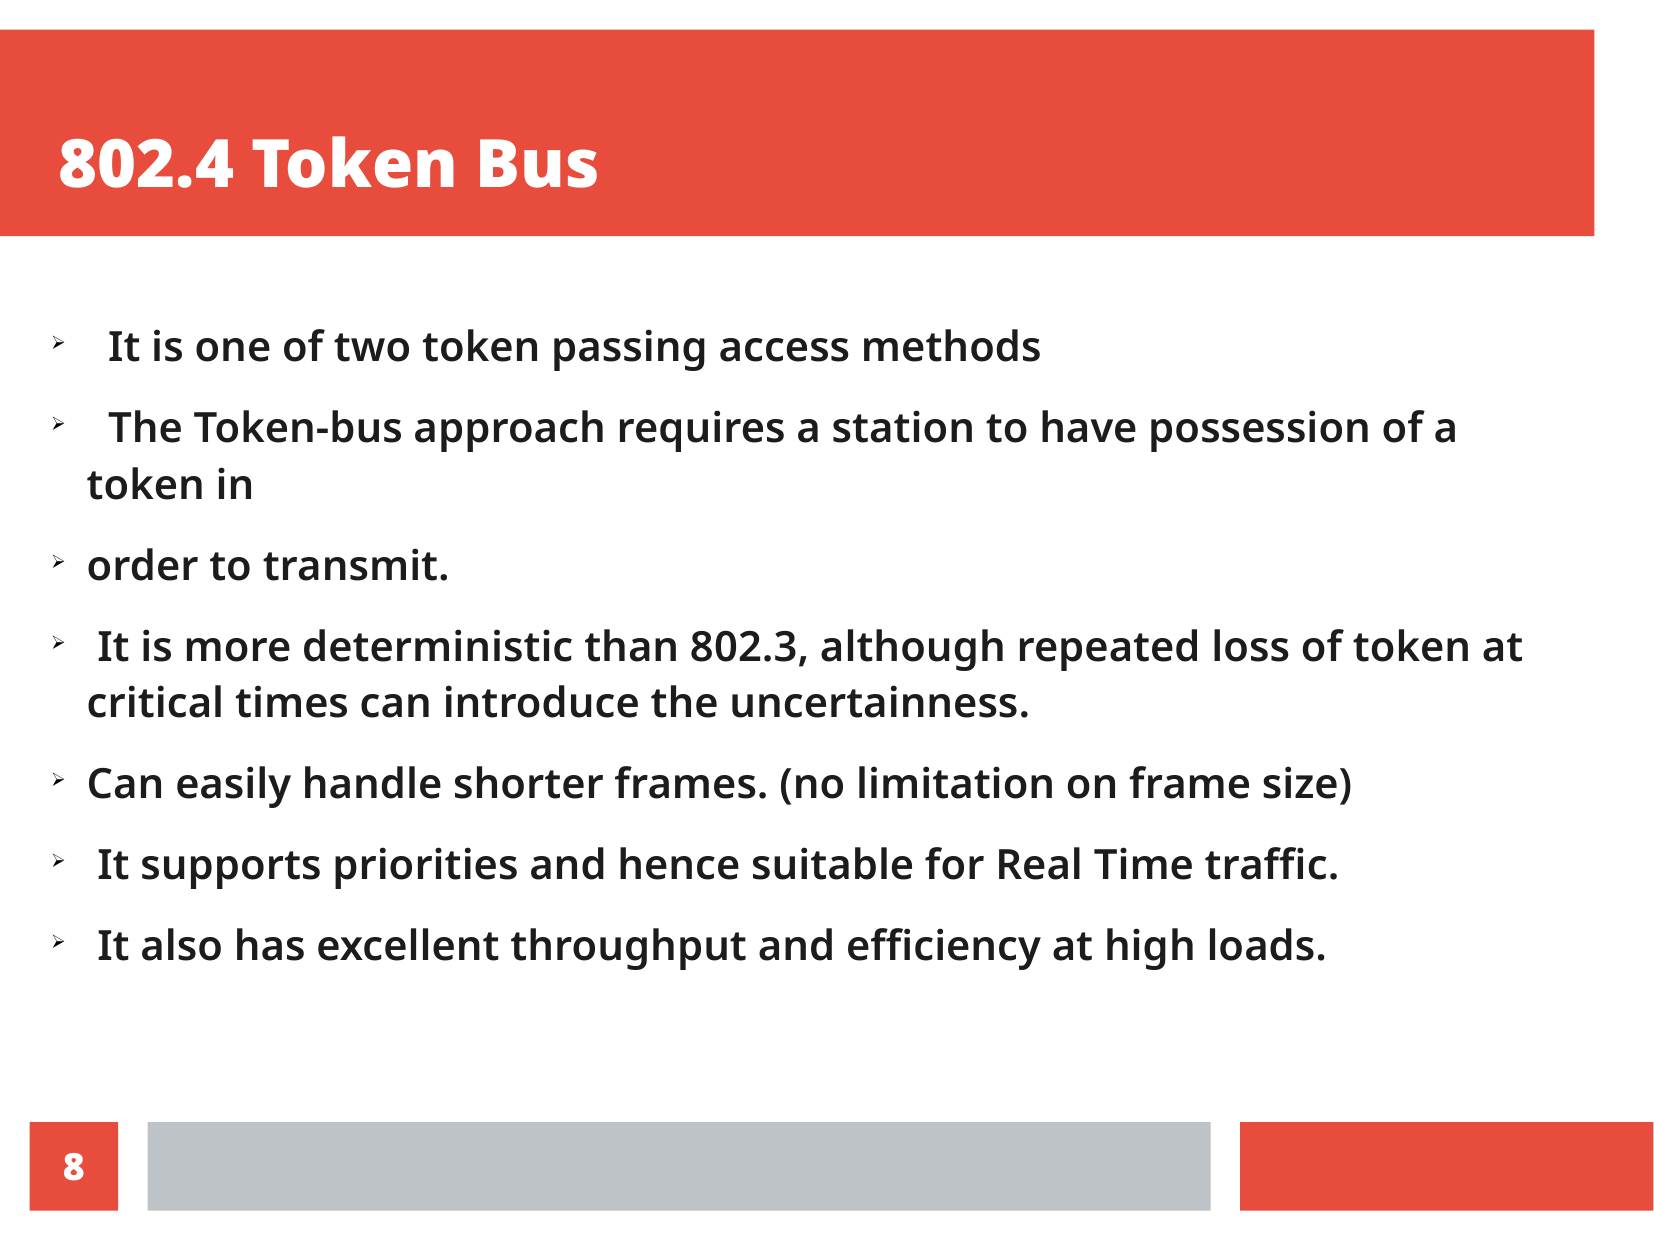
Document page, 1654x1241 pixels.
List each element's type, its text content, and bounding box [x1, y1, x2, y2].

list It is one of two token passing access methods The Token-bus approach requires a station to have possession of a token in order to transmit. It is more deterministic than 802.3, although repeated loss of token at critical times can introduce the uncertainness. Can easily handle shorter frames. (no limitation on frame size) It supports priorities and hence suitable for Real Time traffic. It also has excellent throughput and efficiency at high loads. [51, 316, 1558, 1085]
title 802.4 Token Bus [59, 59, 1595, 207]
